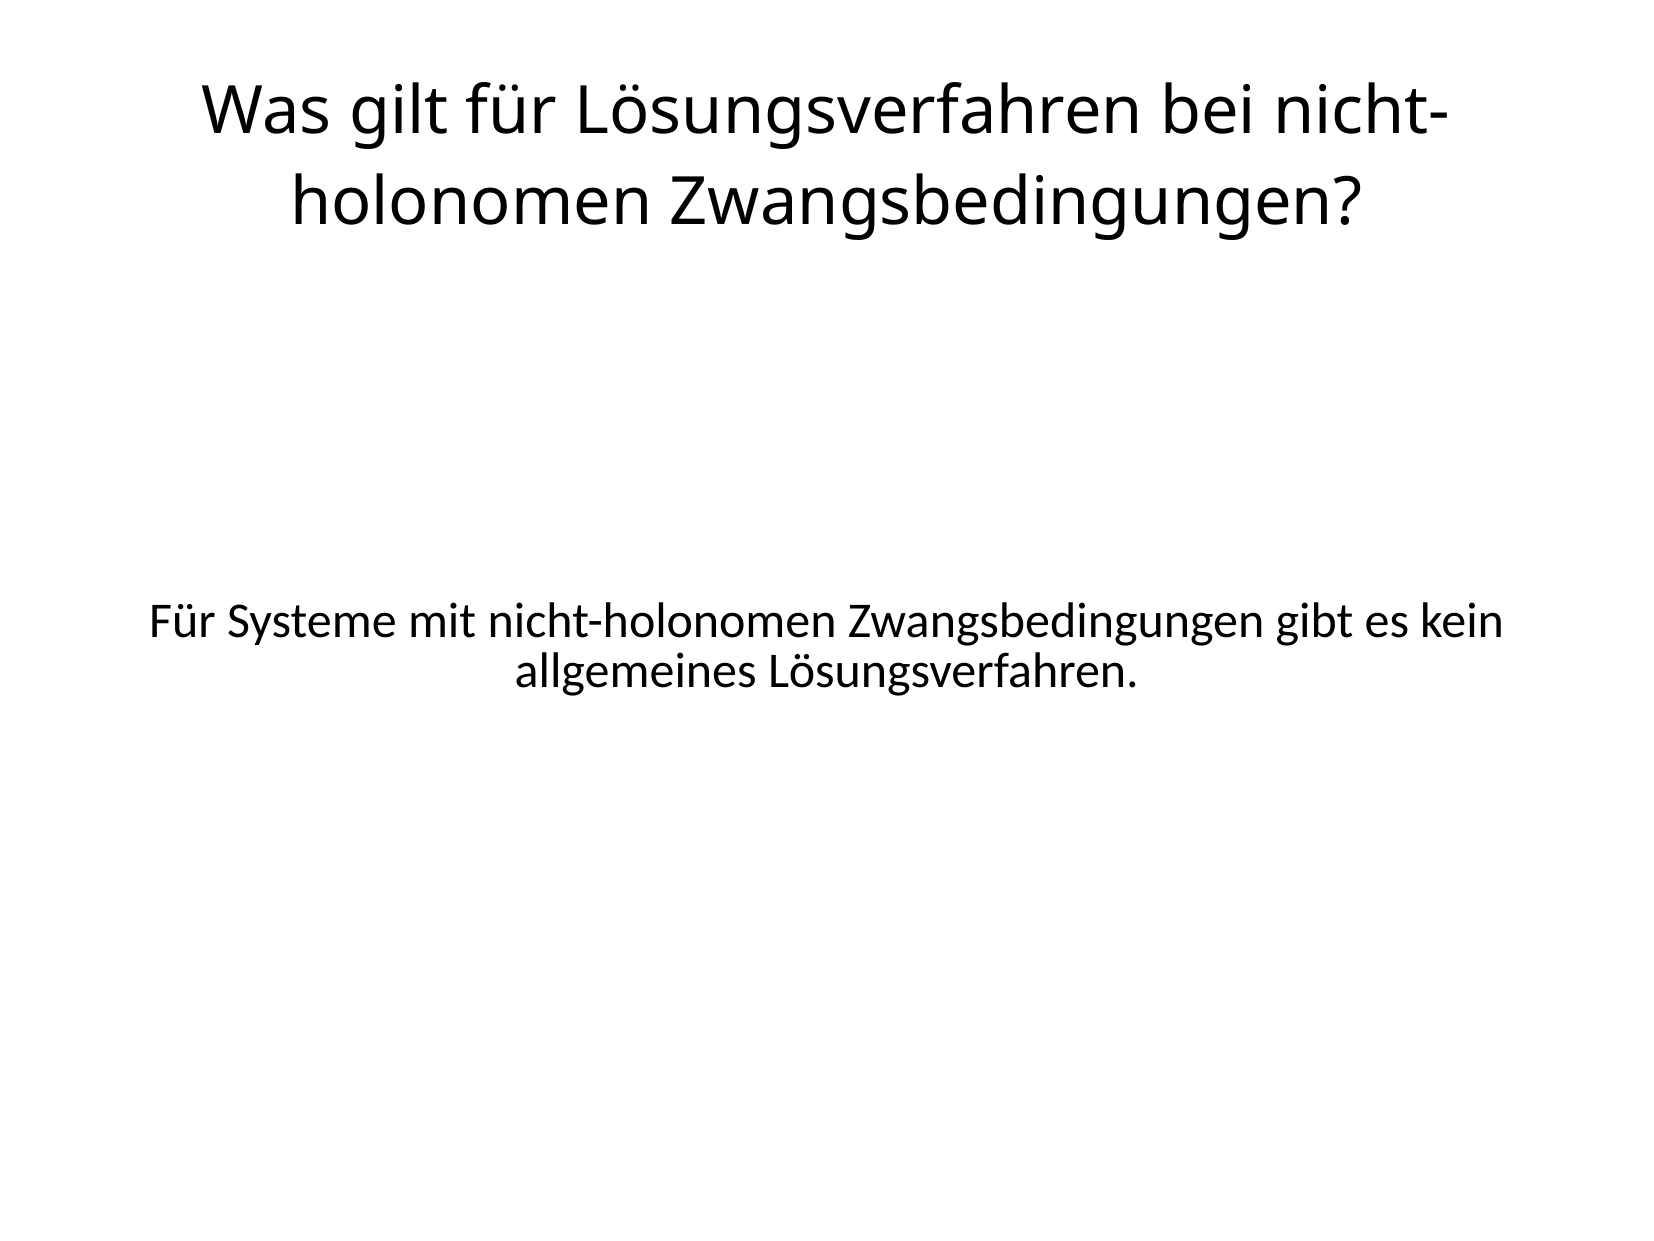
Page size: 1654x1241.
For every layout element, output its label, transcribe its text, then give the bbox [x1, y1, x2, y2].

title Was gilt für Lösungsverfahren bei nicht-holonomen Zwangsbedingungen? [82, 49, 1571, 257]
subtitle Für Systeme mit nicht-holonomen Zwangsbedingungen gibt es kein allgemeines Lösungsverfahren. [82, 290, 1571, 1010]
